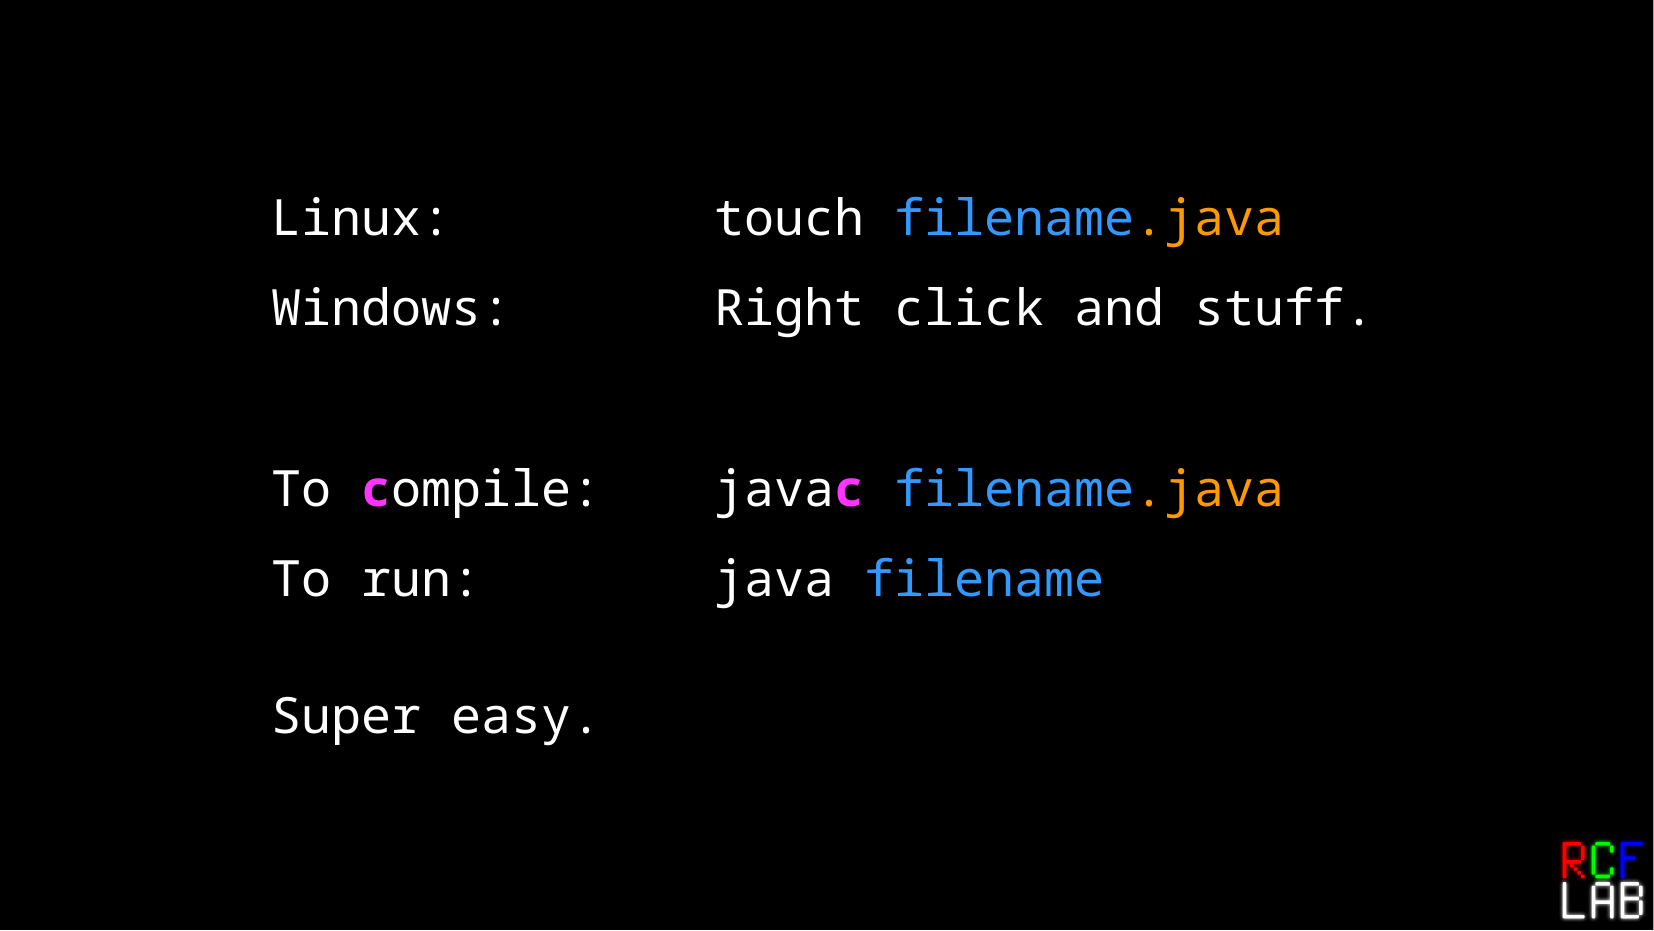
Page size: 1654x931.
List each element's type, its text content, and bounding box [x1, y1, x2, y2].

list Linux: touch filename.java Windows: Right click and stuff. To compile: javac filename.java To run: java filename Super easy. [271, 133, 1382, 797]
picture [1559, 838, 1646, 922]
